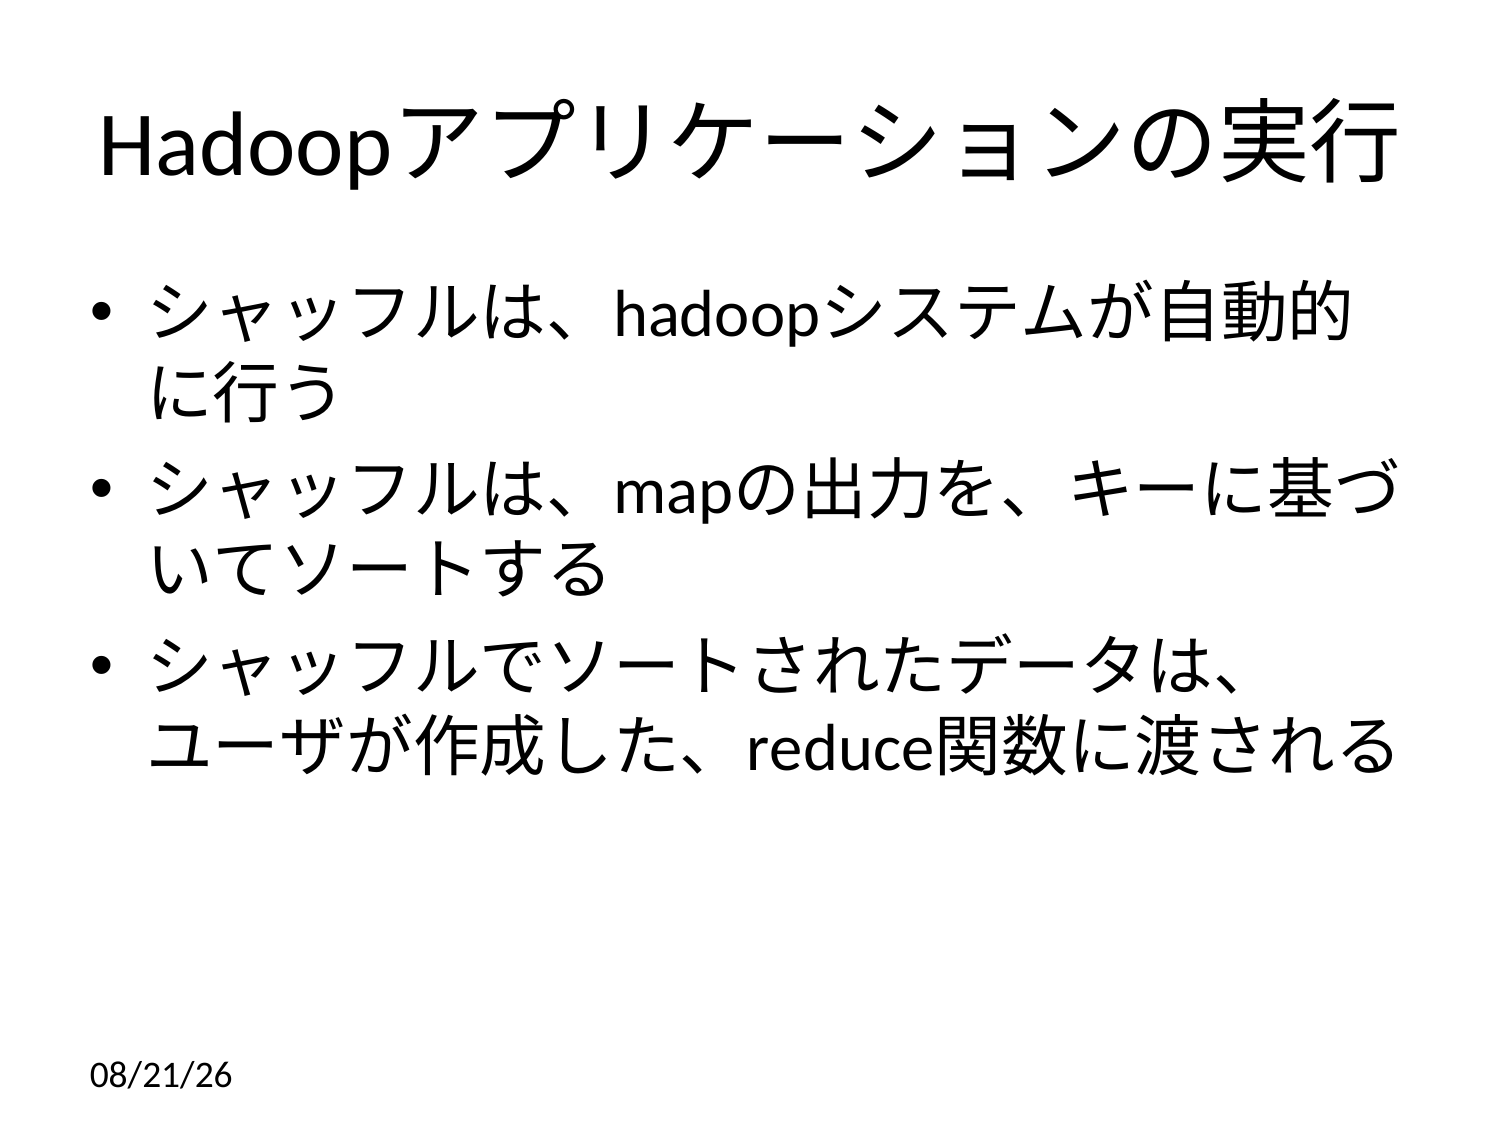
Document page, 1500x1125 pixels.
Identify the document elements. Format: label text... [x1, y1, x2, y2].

title Hadoopアプリケーションの実行 [75, 21, 1426, 257]
list シャッフルは、hadoopシステムが自動的に行う シャッフルは、mapの出力を、キーに基づいてソートする シャッフルでソートされたデータは、ユーザが作成した、reduce関数に渡される [75, 262, 1426, 1006]
